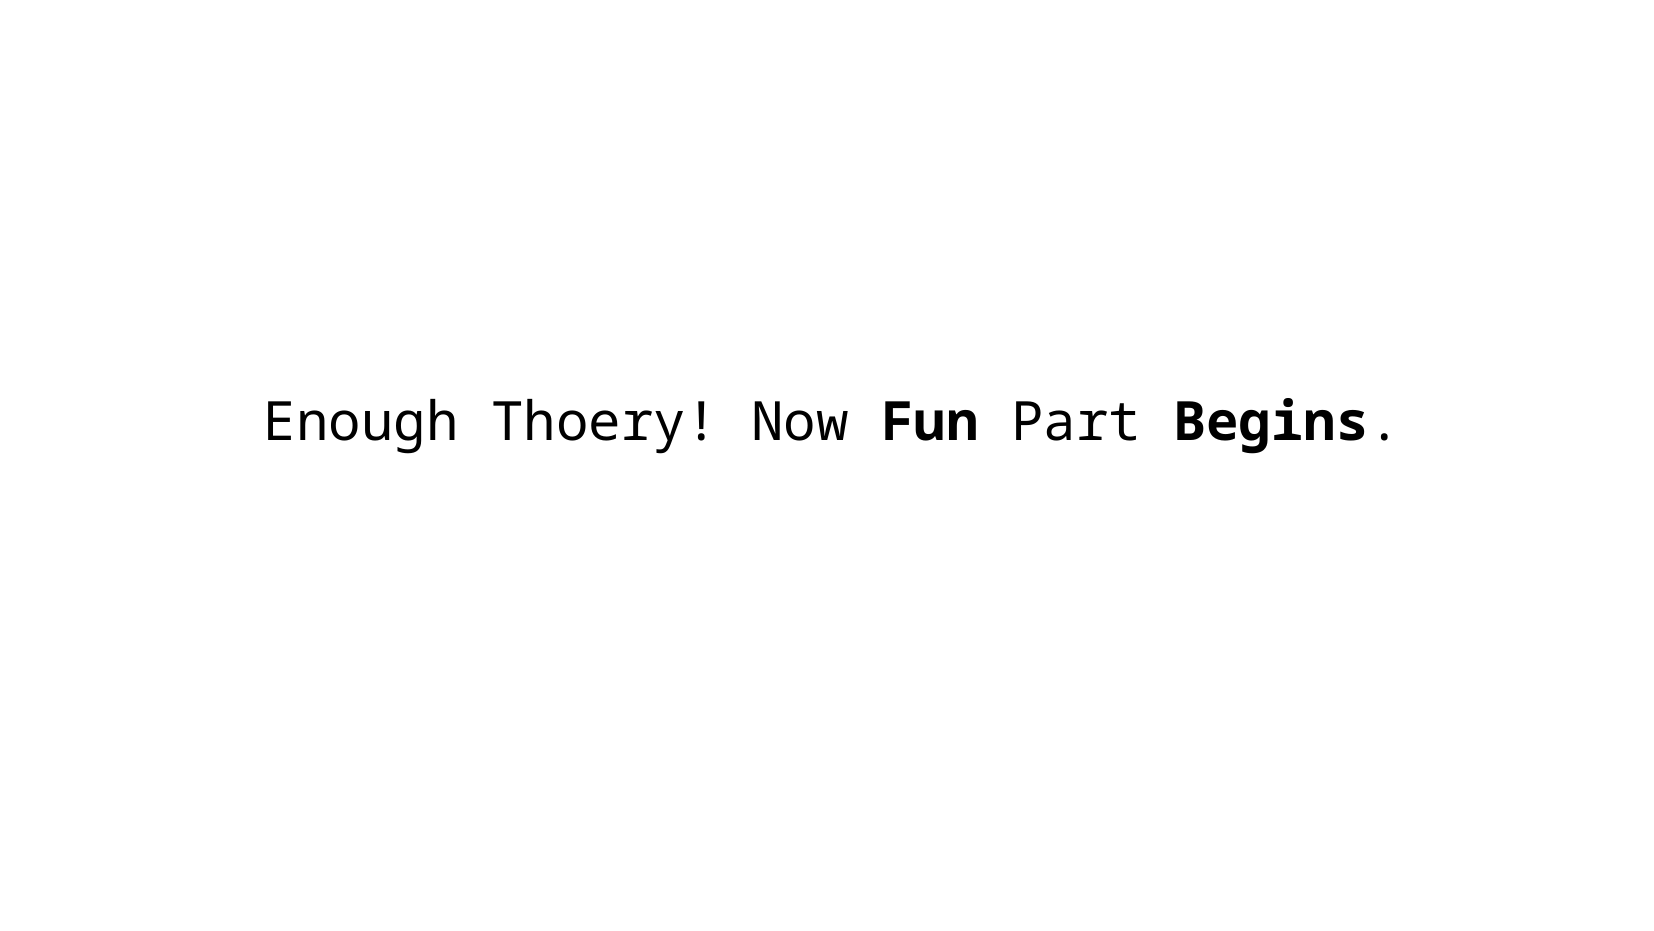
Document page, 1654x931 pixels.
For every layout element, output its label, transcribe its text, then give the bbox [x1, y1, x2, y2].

subtitle Enough Thoery! Now Fun Part Begins. [88, 59, 1577, 779]
